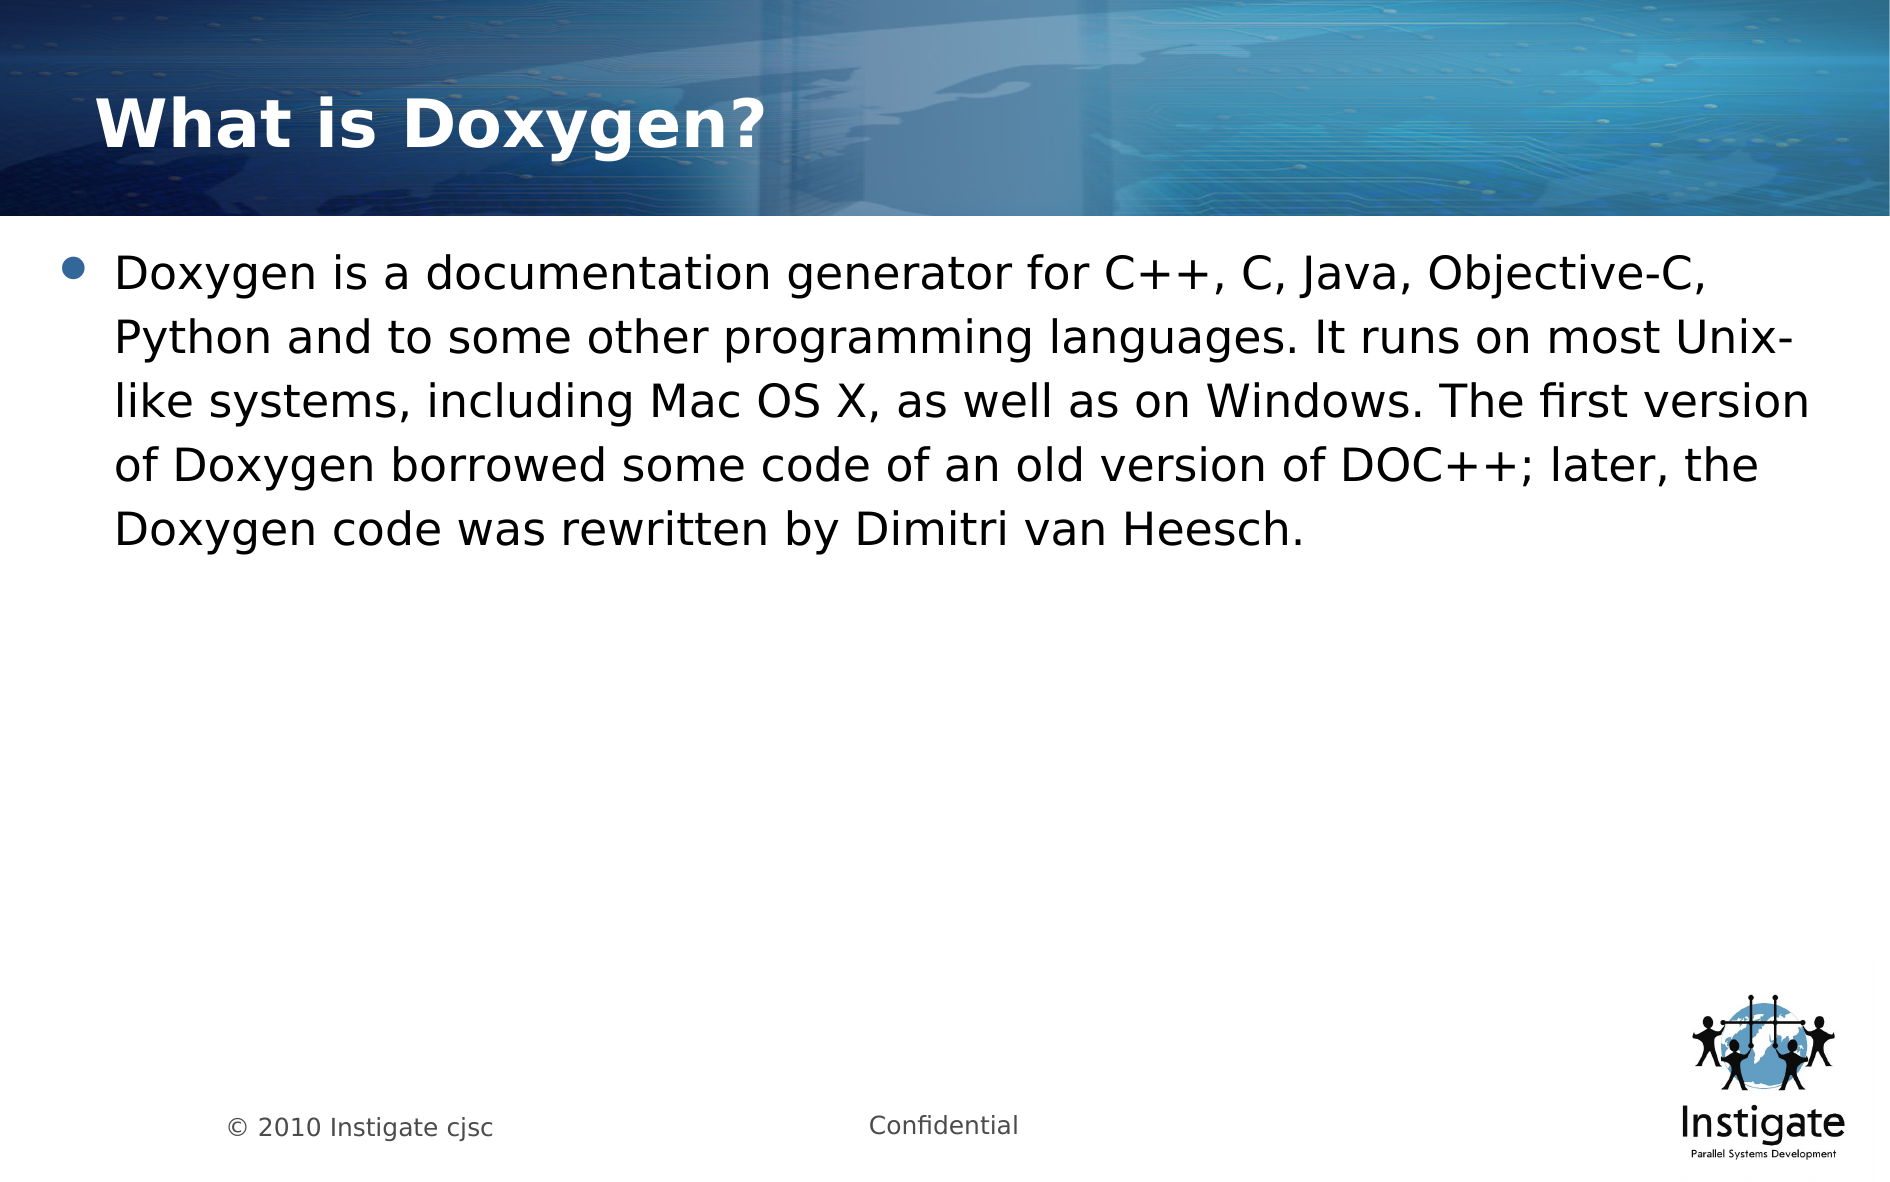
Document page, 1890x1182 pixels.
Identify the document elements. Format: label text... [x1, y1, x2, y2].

picture [0, 0, 1890, 216]
picture [1650, 956, 1876, 1182]
title What is Doxygen? [94, 54, 1793, 210]
list Doxygen is a documentation generator for C++, C, Java, Objective-C, Python and to some other programming languages. It runs on most Unix-like systems, including Mac OS X, as well as on Windows. The first version of Doxygen borrowed some code of an old version of DOC++; later, the Doxygen code was rewritten by Dimitri van Heesch. [59, 236, 1831, 1001]
